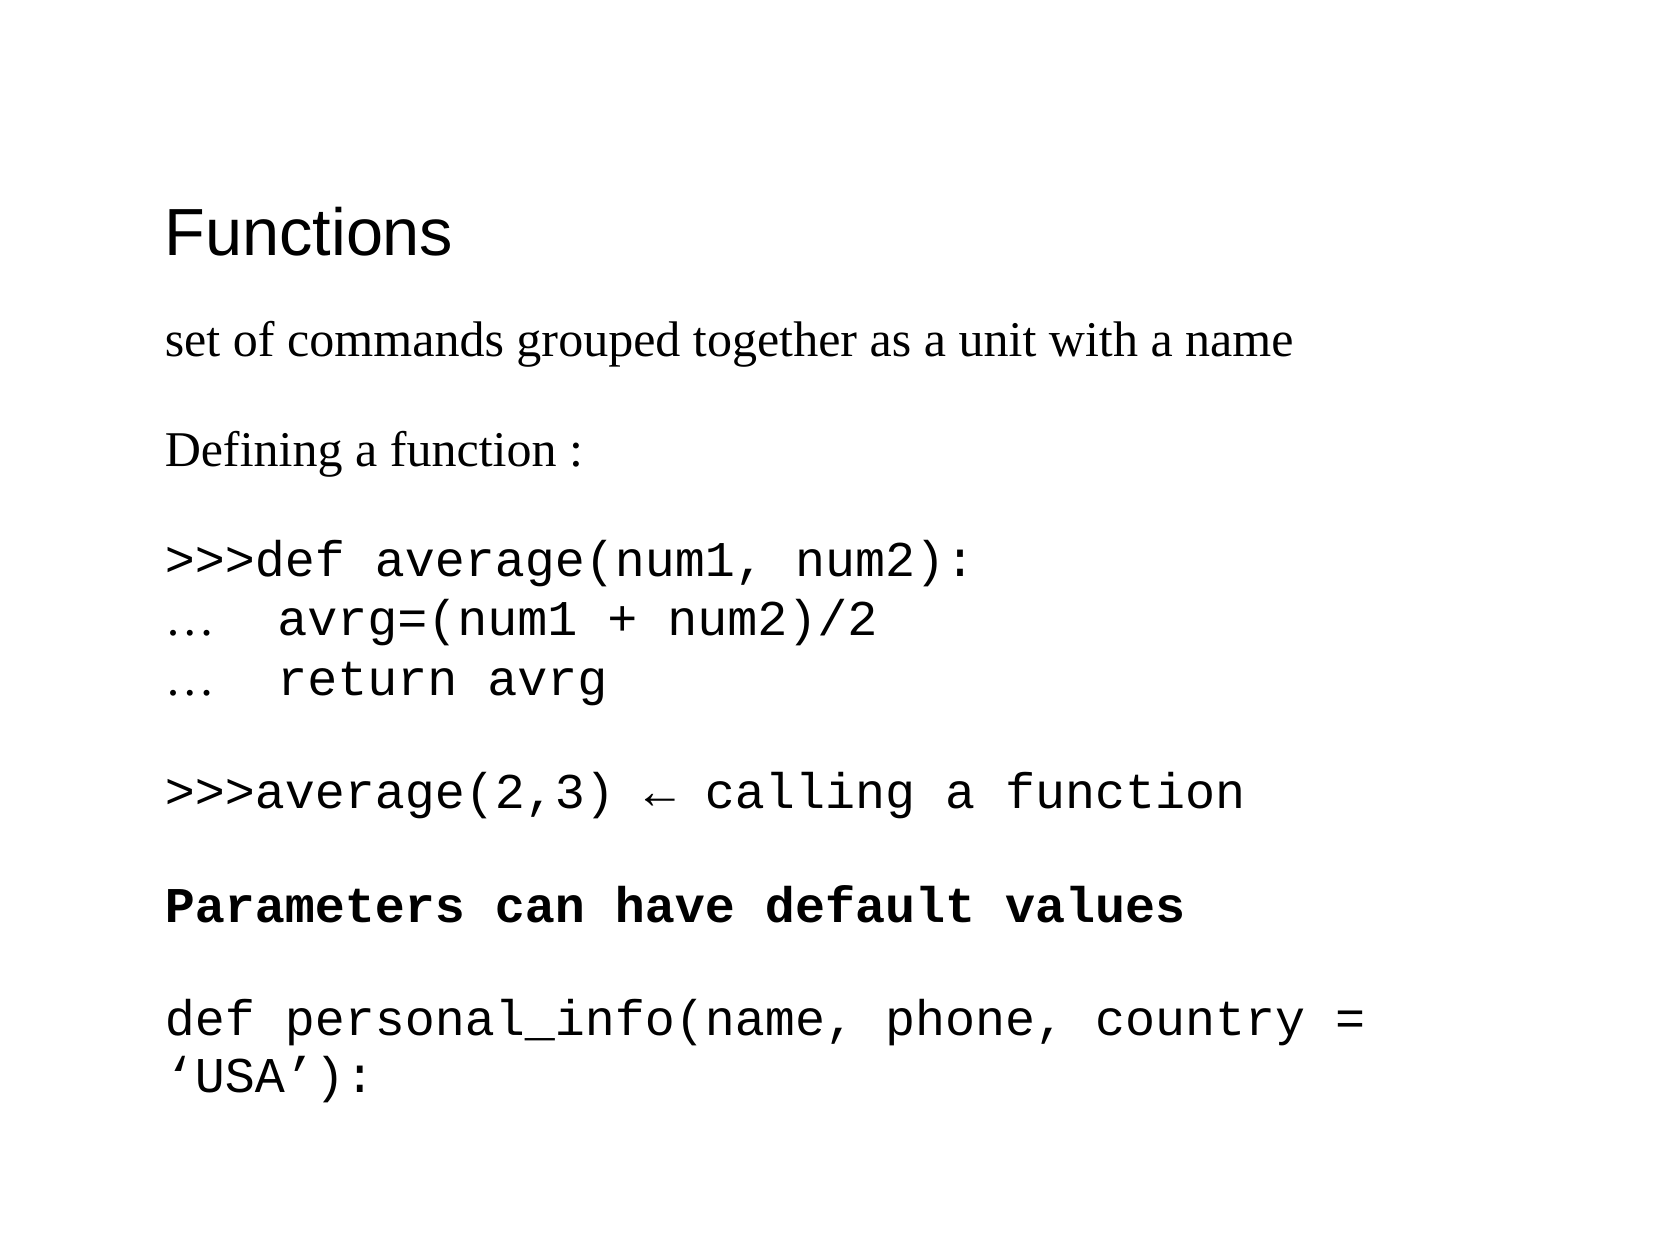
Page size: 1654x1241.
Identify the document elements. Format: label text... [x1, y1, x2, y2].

text_box Functions set of commands grouped together as a unit with a name Defining a function : >>>def average(num1, num2): … avrg=(num1 + num2)/2 … return avrg >>>average(2,3) ← calling a function Parameters can have default values def personal_info(name, phone, country = ‘USA’): [150, 187, 1501, 1229]
